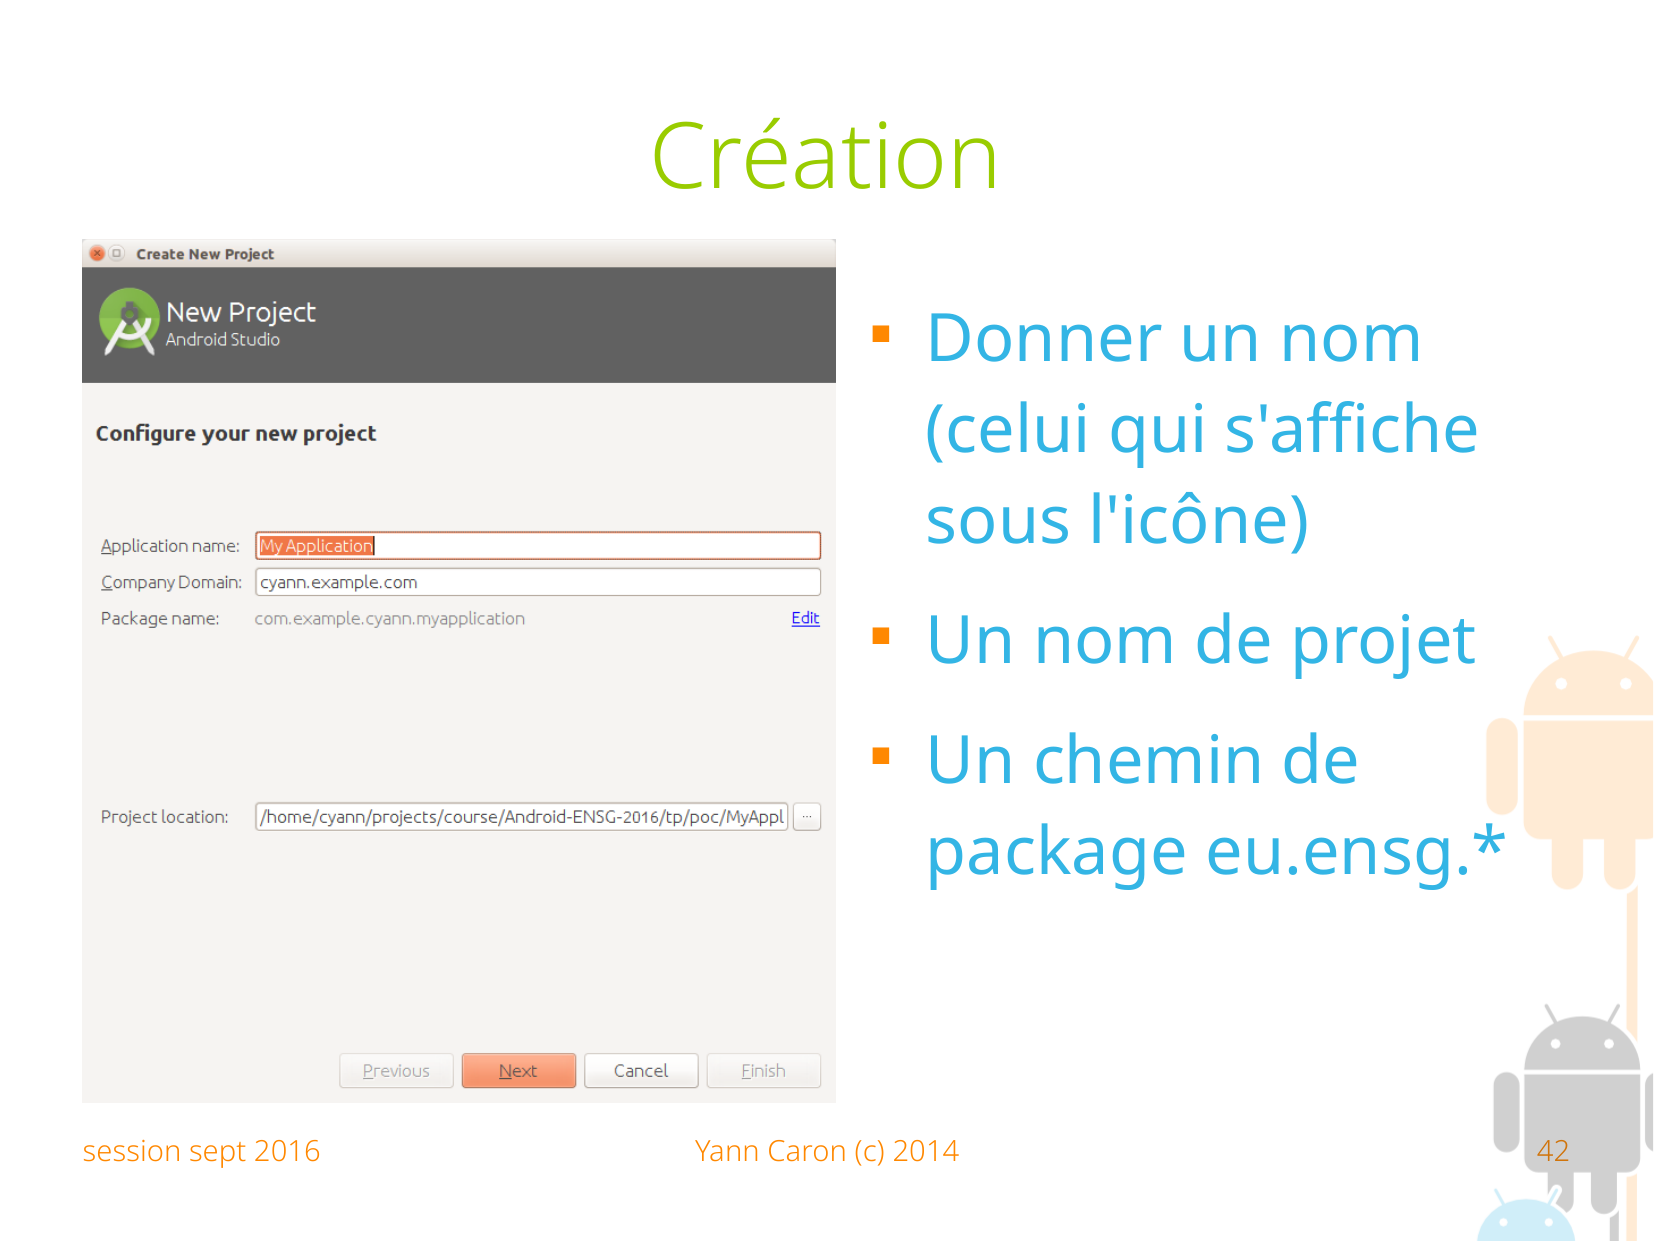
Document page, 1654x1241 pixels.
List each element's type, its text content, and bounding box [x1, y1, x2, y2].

title Création [82, 49, 1571, 257]
picture [82, 239, 1654, 1241]
list Donner un nom (celui qui s'affiche sous l'icône) Un nom de projet Un chemin de package eu.ensg.* [855, 290, 1571, 1010]
